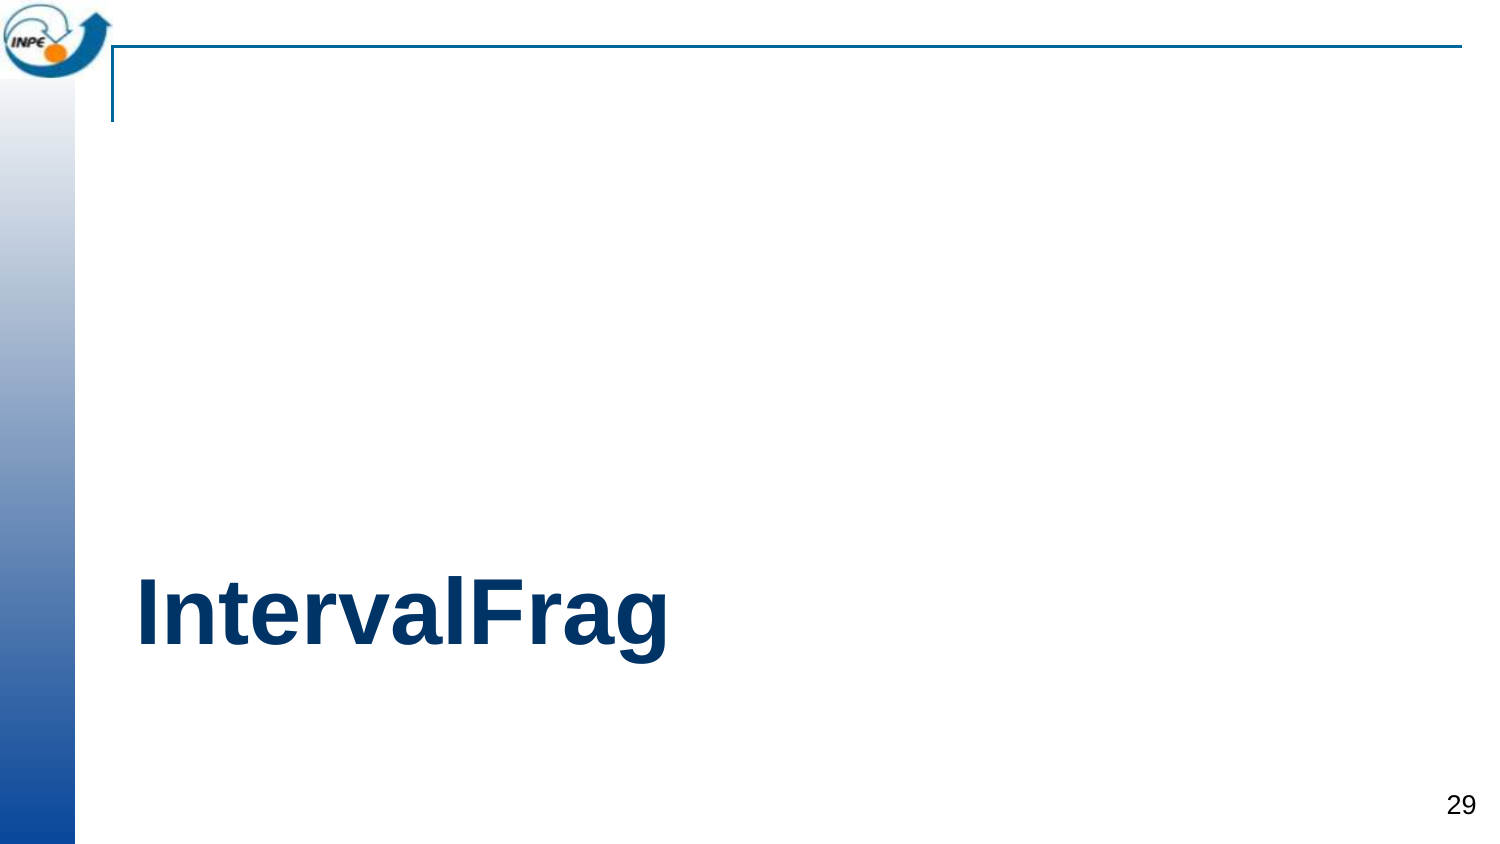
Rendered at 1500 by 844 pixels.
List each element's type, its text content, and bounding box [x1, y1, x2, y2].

title IntervalFrag [118, 542, 1394, 710]
slide_number <number> [1403, 779, 1494, 844]
picture [0, 0, 113, 79]
